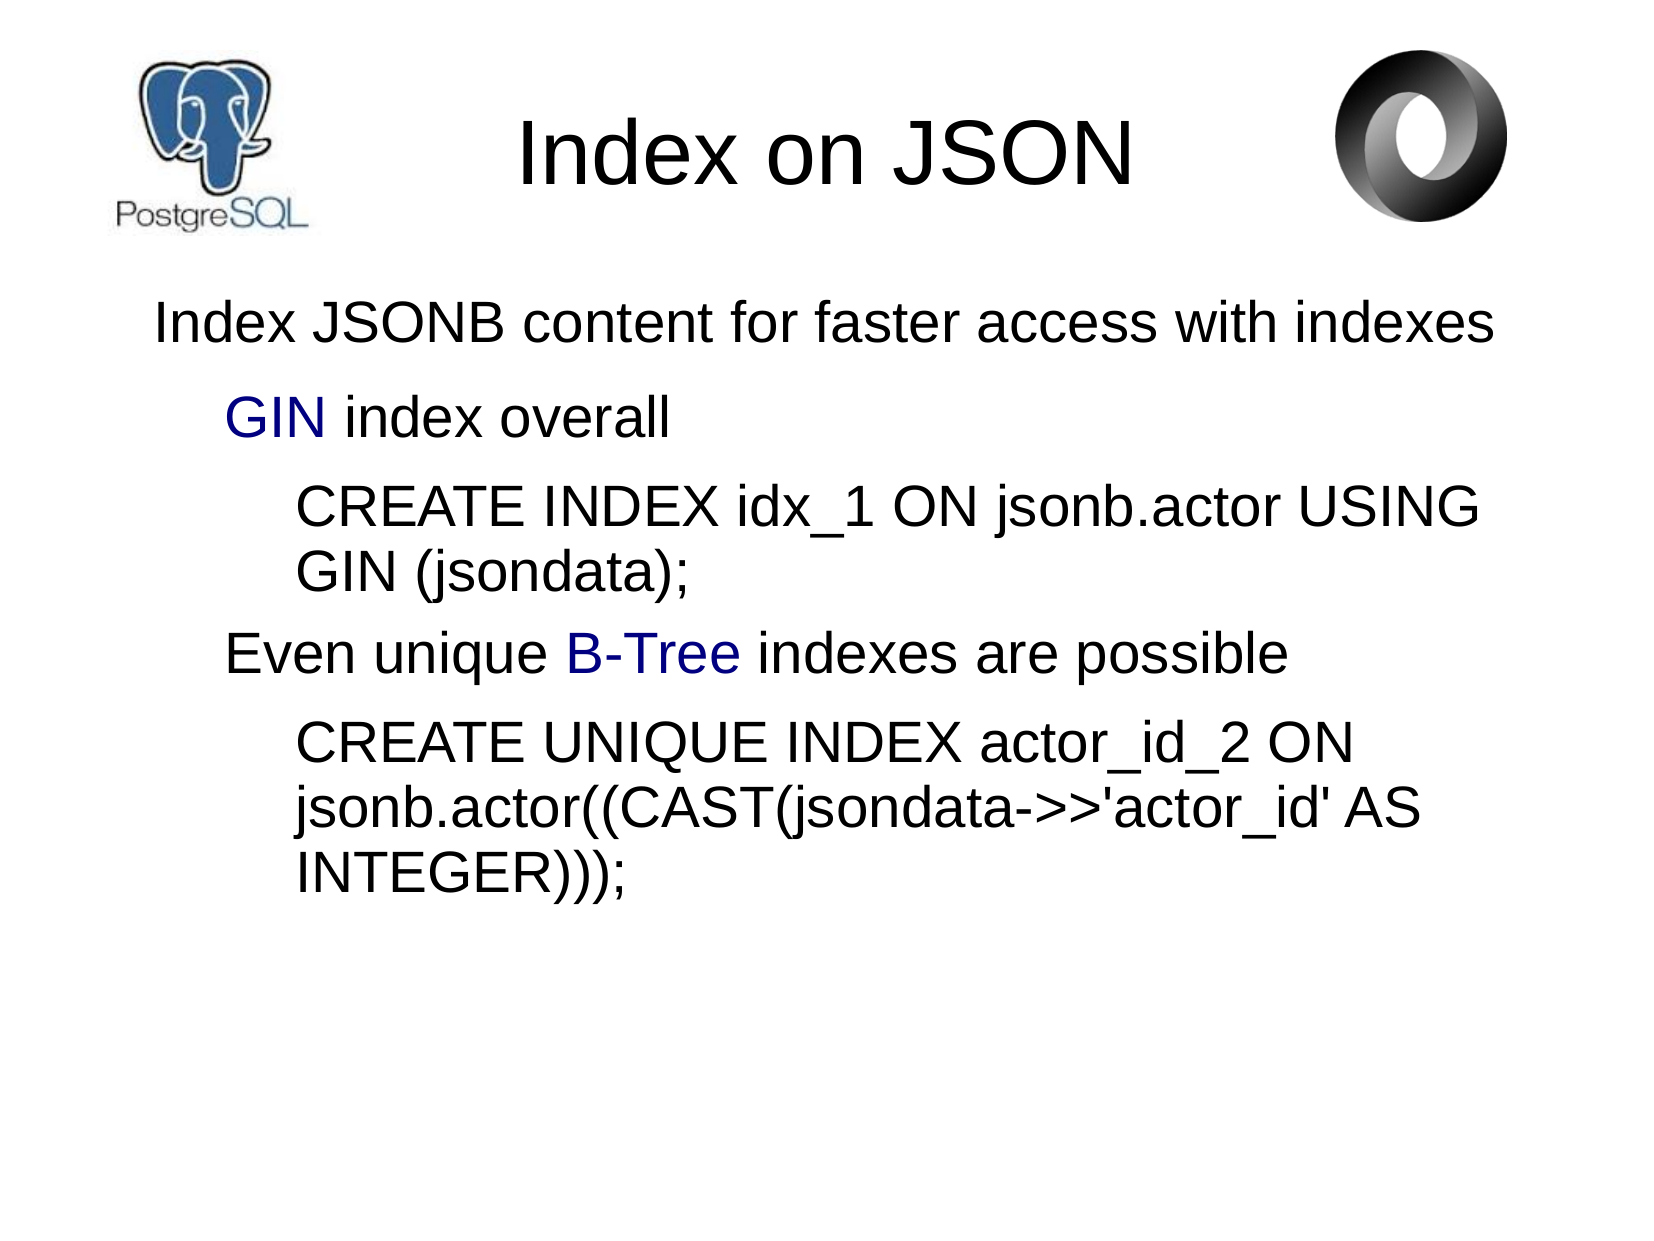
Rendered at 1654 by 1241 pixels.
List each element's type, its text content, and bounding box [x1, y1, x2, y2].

picture [58, 50, 356, 237]
list Index JSONB content for faster access with indexes GIN index overall CREATE INDEX idx_1 ON jsonb.actor USING GIN (jsondata); Even unique B-Tree indexes are possible CREATE UNIQUE INDEX actor_id_2 ON jsonb.actor((CAST(jsondata->>'actor_id' AS INTEGER))); [82, 290, 1538, 1010]
title Index on JSON [82, 49, 1571, 257]
picture [1335, 50, 1507, 222]
